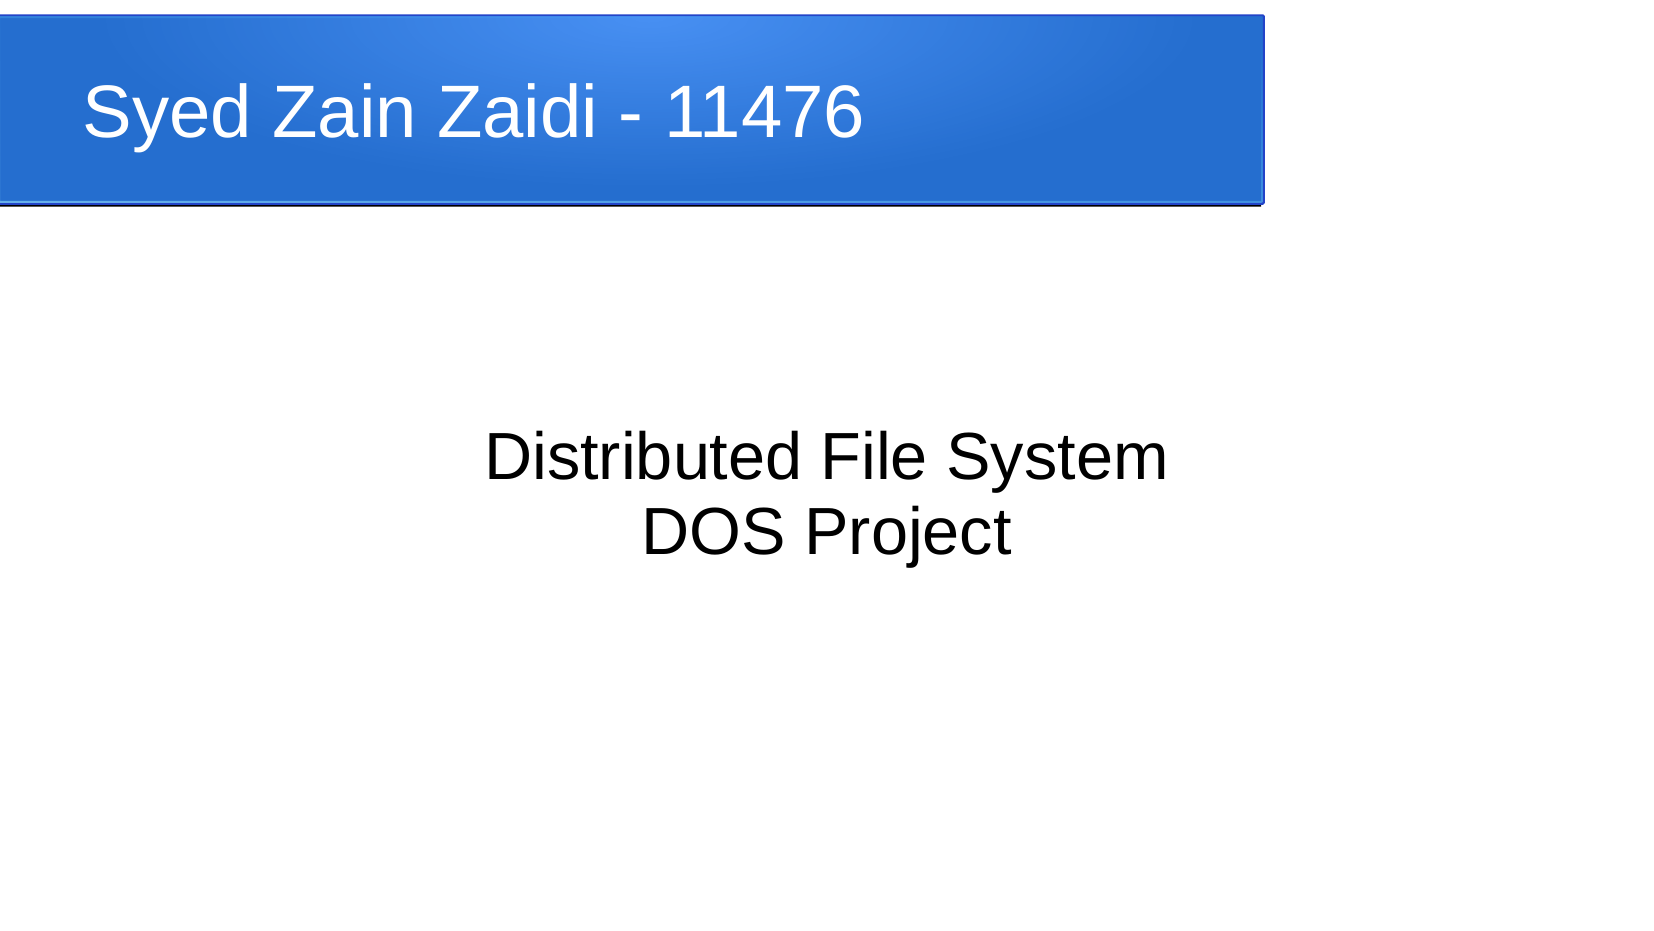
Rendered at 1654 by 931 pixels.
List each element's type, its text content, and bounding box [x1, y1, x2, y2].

title Syed Zain Zaidi - 11476 [82, 35, 1235, 189]
subtitle Distributed File System DOS Project [82, 224, 1571, 764]
